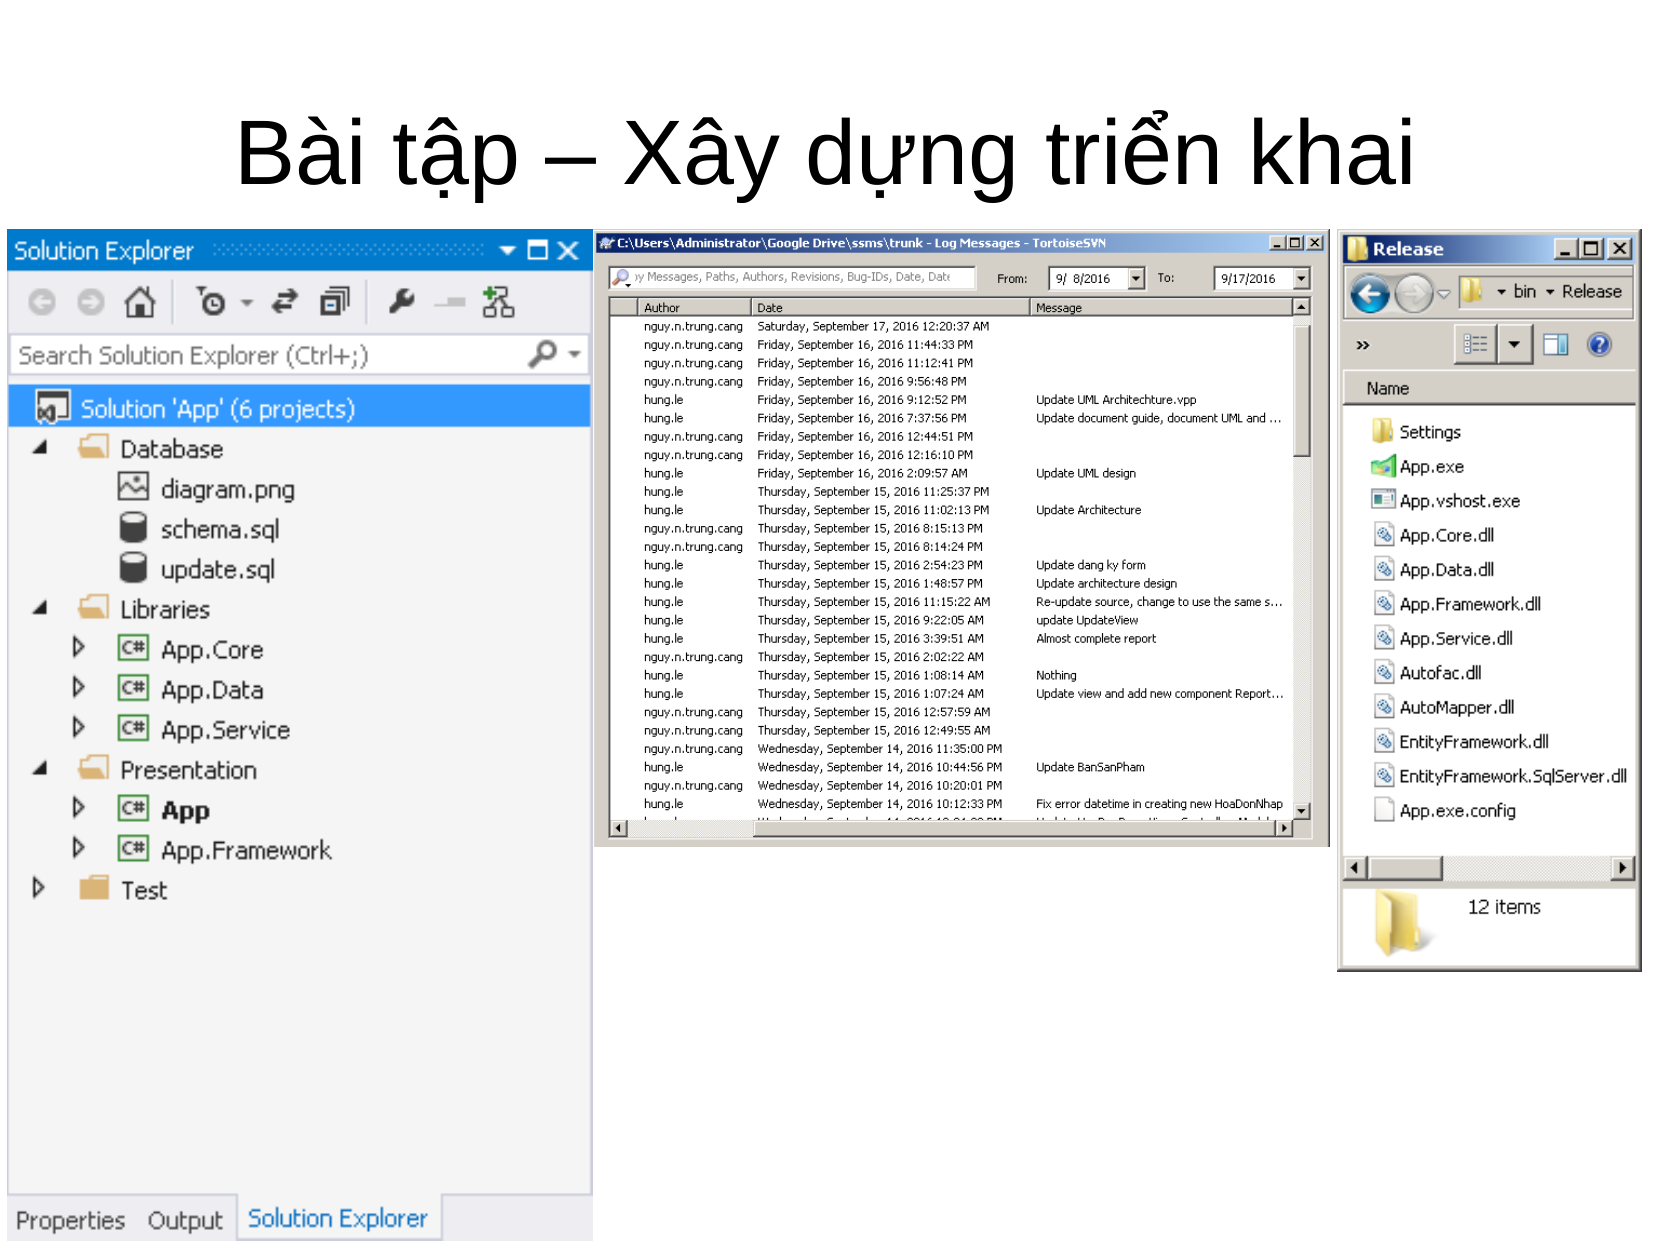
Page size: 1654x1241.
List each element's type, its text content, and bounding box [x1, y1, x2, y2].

title Bài tập – Xây dựng triển khai [82, 49, 1571, 257]
picture [7, 229, 1330, 1241]
picture [1337, 229, 1642, 972]
